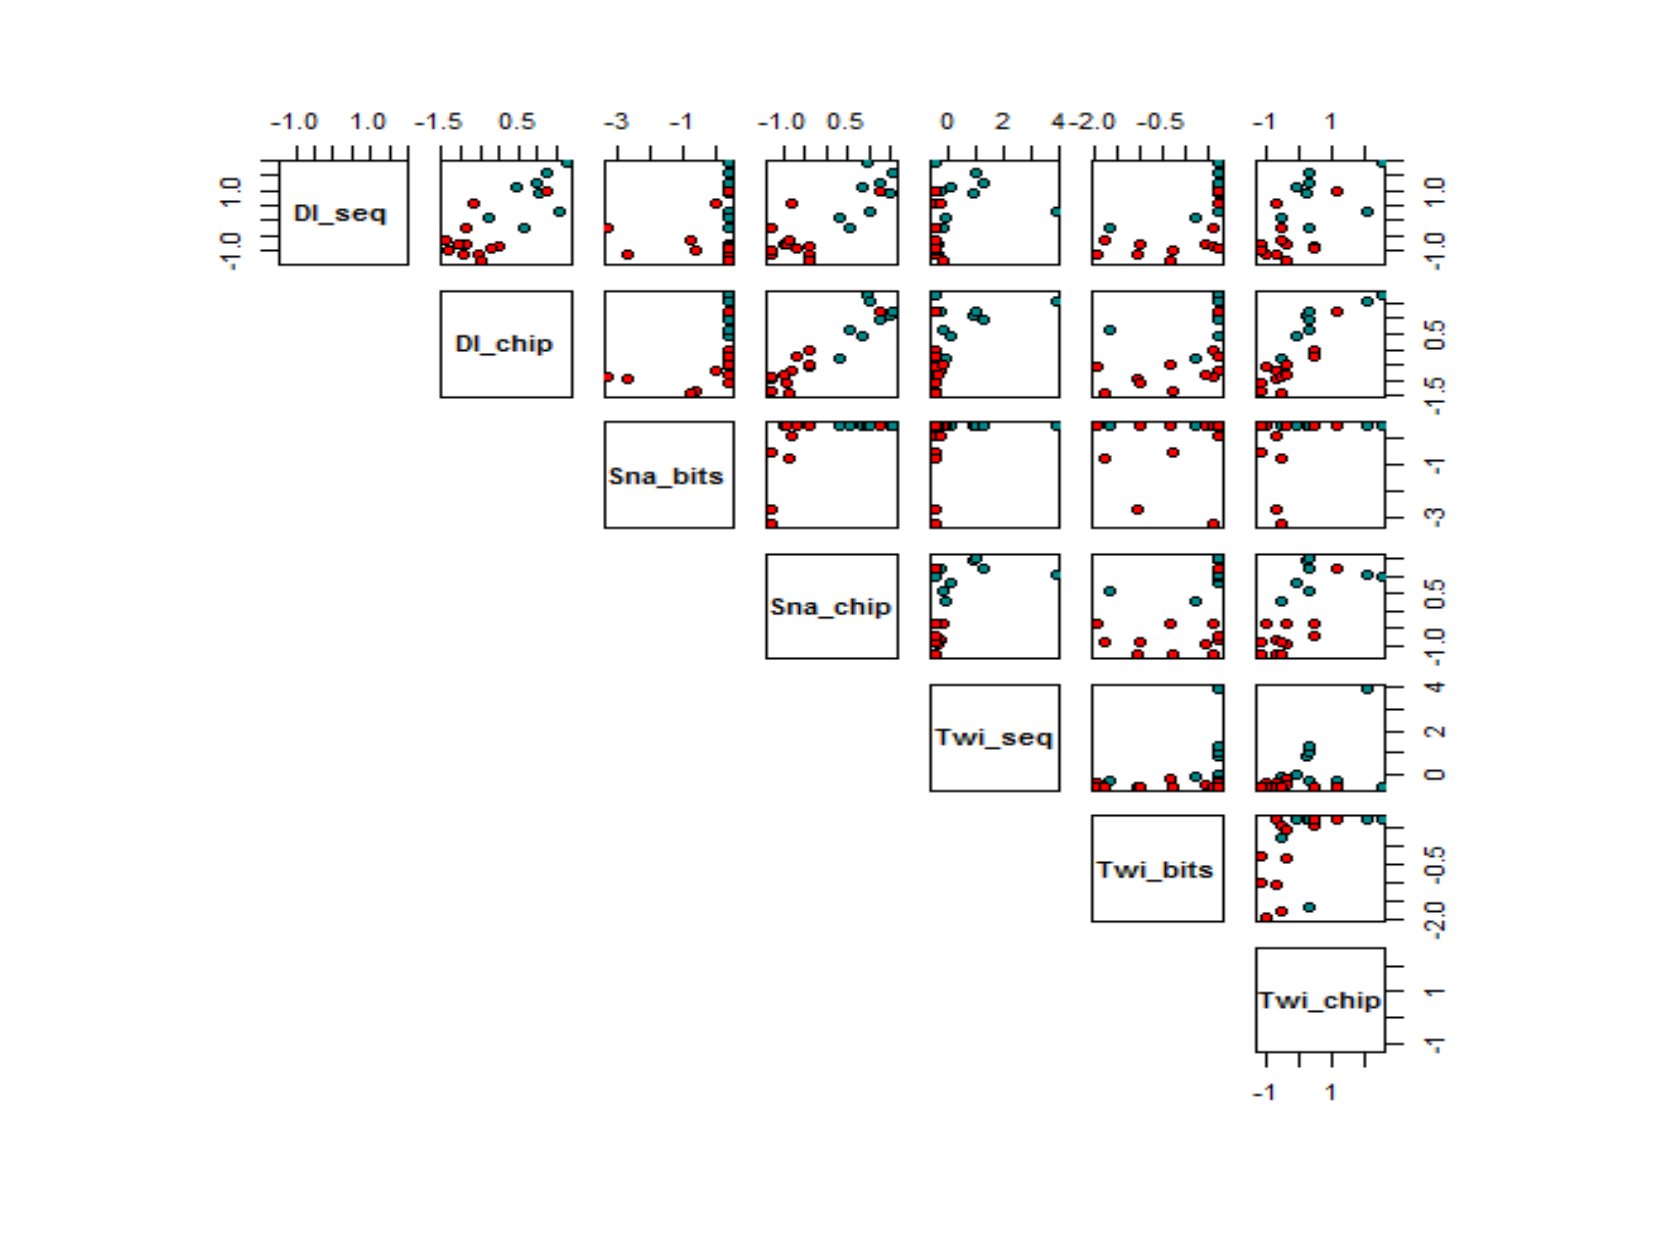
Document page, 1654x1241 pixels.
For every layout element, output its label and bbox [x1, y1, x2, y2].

picture [135, 44, 1531, 1171]
